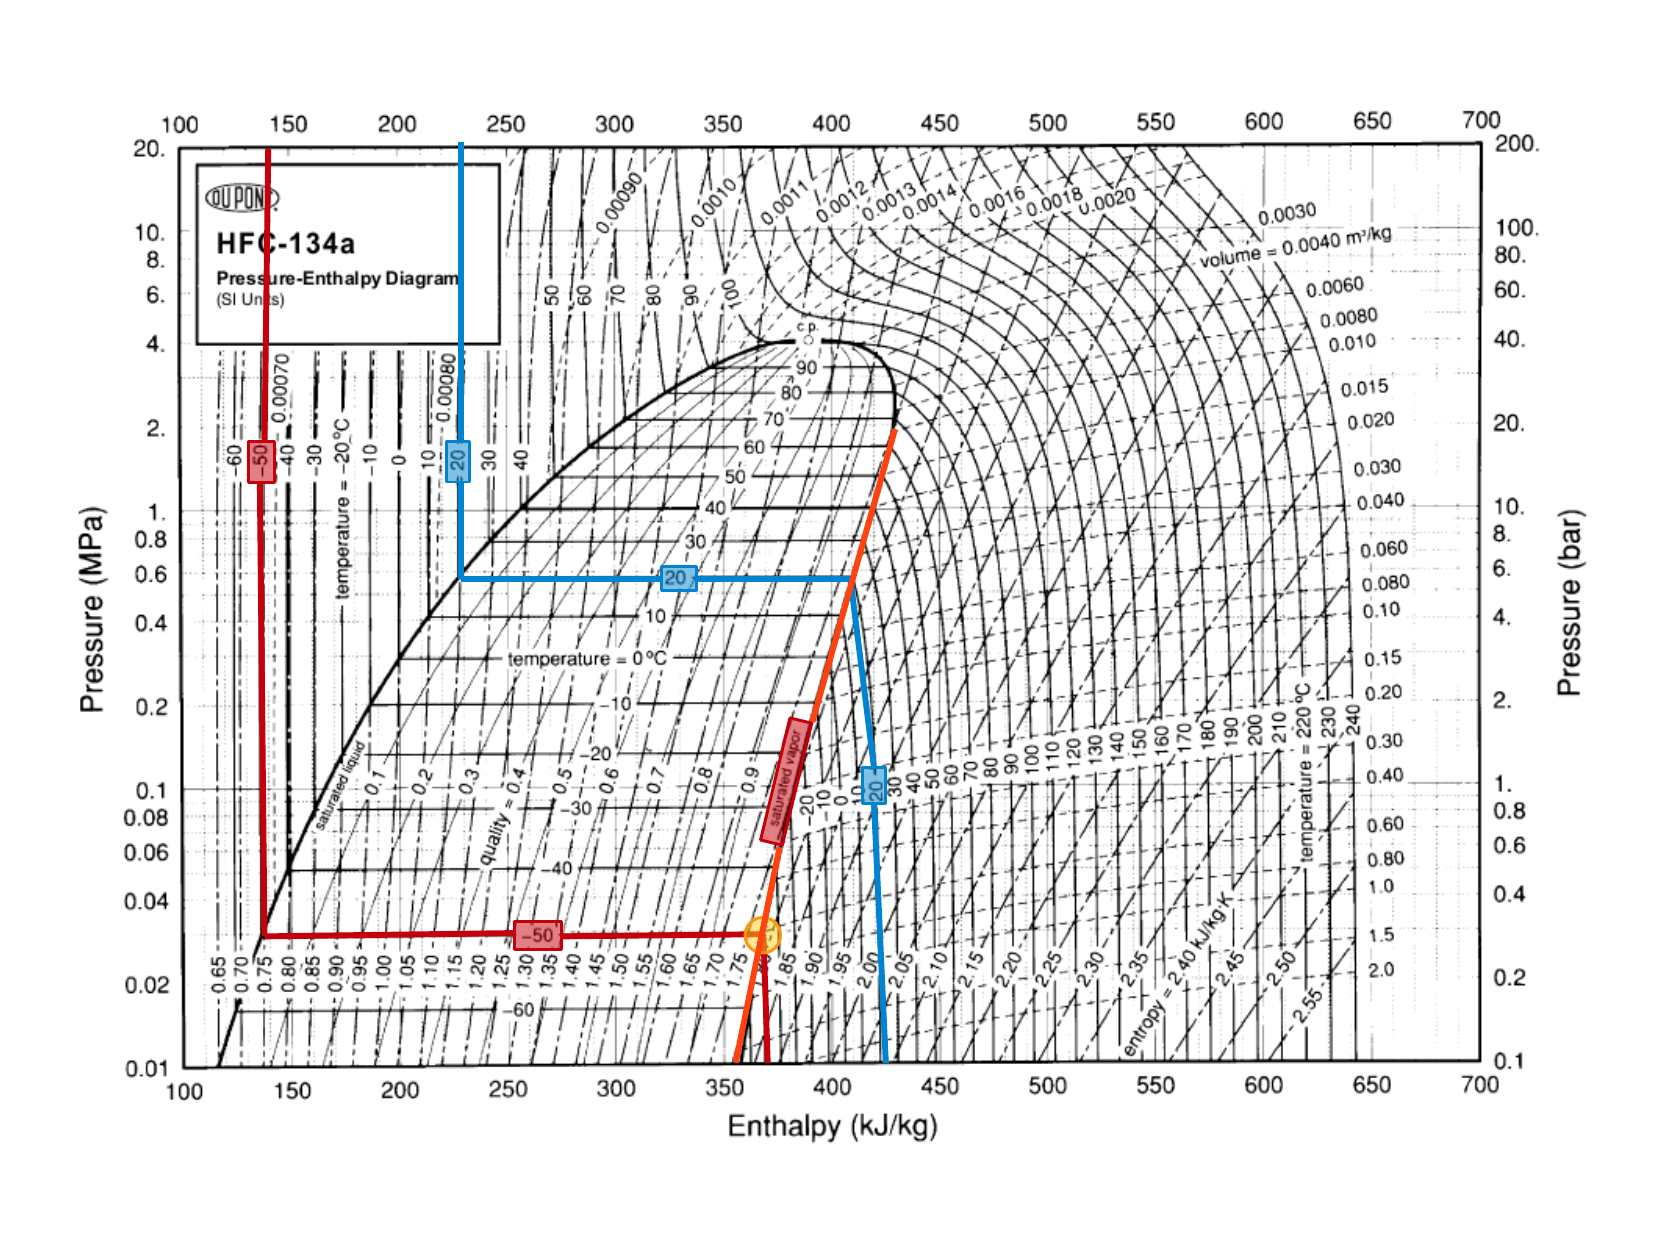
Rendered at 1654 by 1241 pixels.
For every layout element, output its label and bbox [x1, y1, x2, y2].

text_box [862, 767, 886, 804]
text_box [514, 921, 562, 950]
text_box [760, 717, 812, 846]
text_box [248, 441, 275, 483]
text_box [446, 441, 470, 483]
picture [54, 91, 1602, 1150]
text_box [745, 917, 762, 952]
text_box [661, 566, 697, 591]
text_box [762, 918, 781, 953]
